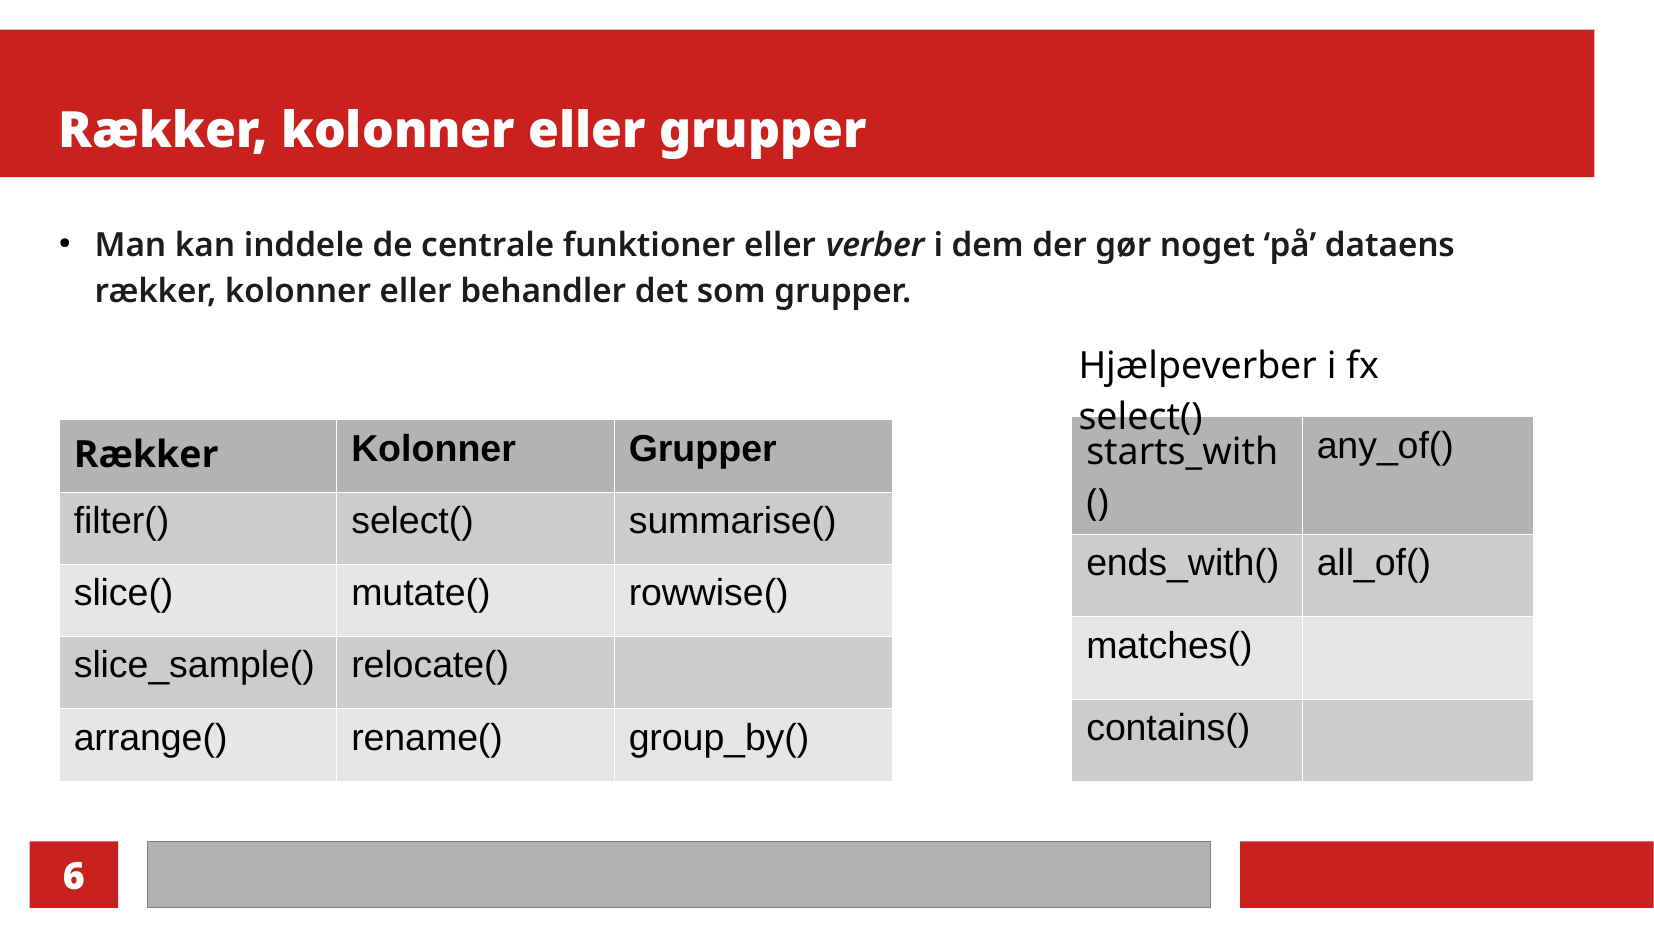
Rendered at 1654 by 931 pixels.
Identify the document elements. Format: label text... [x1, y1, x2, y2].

table_cell arrange() [60, 709, 336, 781]
table_header any_of() [1303, 417, 1533, 534]
table_cell [615, 637, 892, 708]
table_cell rename() [337, 709, 614, 781]
table_header starts_with() [1072, 442, 1302, 534]
table_cell [1303, 700, 1533, 781]
table_header Rækker [60, 420, 336, 492]
list Man kan inddele de centrale funktioner eller verber i dem der gør noget ‘på’ dataens rækker, kolonner eller behandler det som grupper. [59, 221, 1565, 798]
title Rækker, kolonner eller grupper [59, 44, 1595, 163]
table_cell ends_with() [1072, 535, 1302, 616]
table_cell relocate() [337, 637, 614, 708]
table_cell [1303, 617, 1533, 699]
table_cell select() [337, 493, 614, 564]
table_cell matches() [1072, 617, 1302, 699]
table_cell group_by() [615, 709, 892, 781]
table_header Grupper [615, 420, 892, 492]
table_cell rowwise() [615, 565, 892, 636]
table_cell mutate() [337, 565, 614, 636]
table_cell all_of() [1303, 535, 1533, 616]
text_box Hjælpeverber i fx select() [1063, 331, 1514, 442]
table_header Kolonner [337, 420, 614, 492]
table_cell contains() [1072, 700, 1302, 781]
table_cell filter() [60, 493, 336, 564]
table_cell slice_sample() [60, 637, 336, 708]
table_cell summarise() [615, 493, 892, 564]
table_cell slice() [60, 565, 336, 636]
